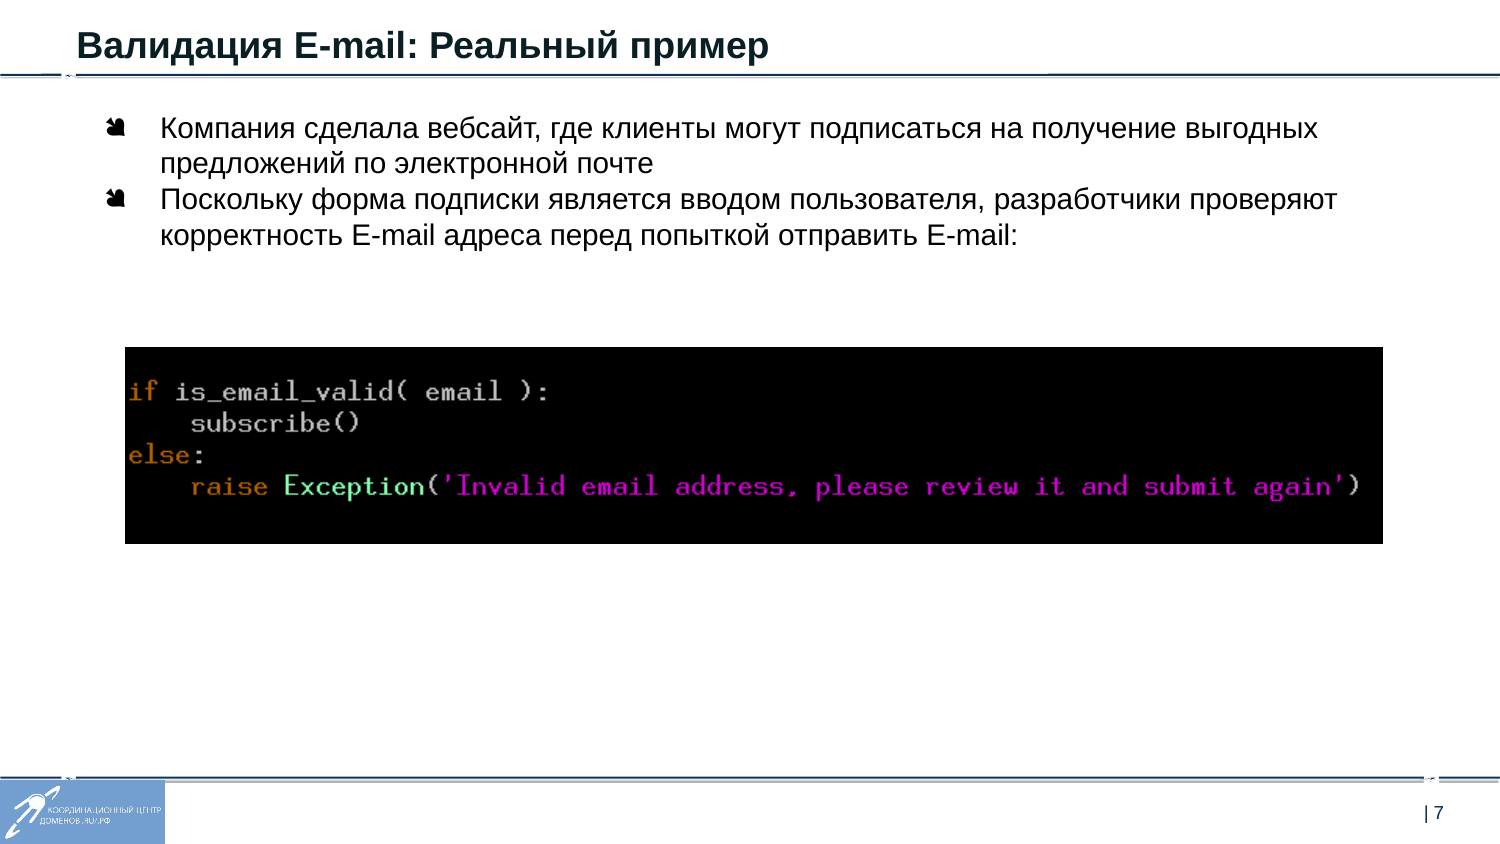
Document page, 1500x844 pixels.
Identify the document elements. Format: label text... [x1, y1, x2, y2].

list Компания сделала вебсайт, где клиенты могут подписаться на получение выгодных предложений по электронной почте Поскольку форма подписки является вводом пользователя, разработчики проверяют корректность E-mail адреса перед попыткой отправить E-mail: [70, 93, 1368, 656]
picture [125, 347, 1383, 544]
picture [0, 779, 166, 844]
title Валидация E-mail: Реальный пример [61, 5, 1376, 62]
